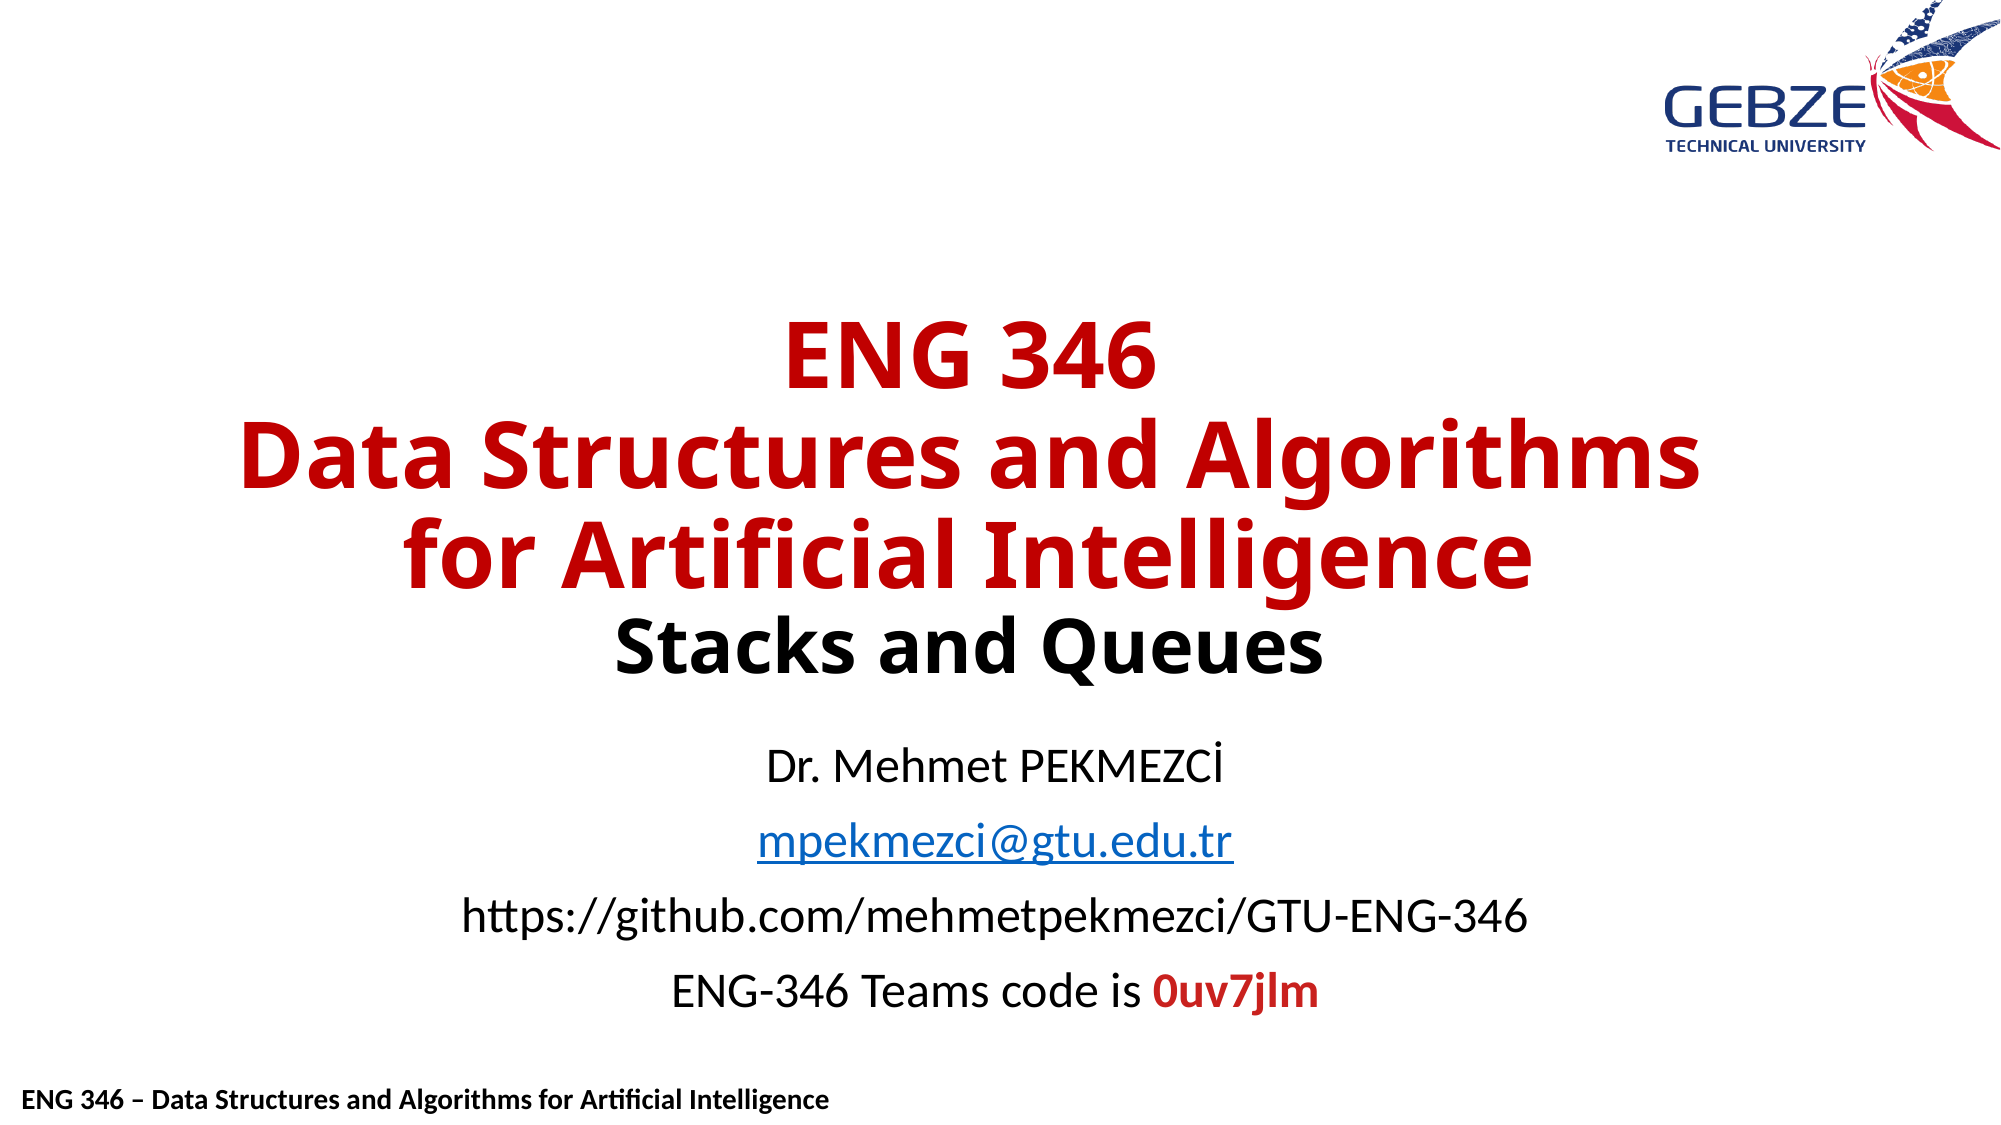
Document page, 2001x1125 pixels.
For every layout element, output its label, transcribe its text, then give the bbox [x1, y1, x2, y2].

subtitle Dr. Mehmet PEKMEZCİ mpekmezci@gtu.edu.tr https://github.com/mehmetpekmezci/GTU-ENG-346 ENG-346 Teams code is 0uv7jlm [245, 731, 1746, 897]
title ENG 346 Data Structures and Algorithms for Artificial Intelligence Stacks and Queues [219, 205, 1720, 698]
picture [1665, 0, 2001, 152]
